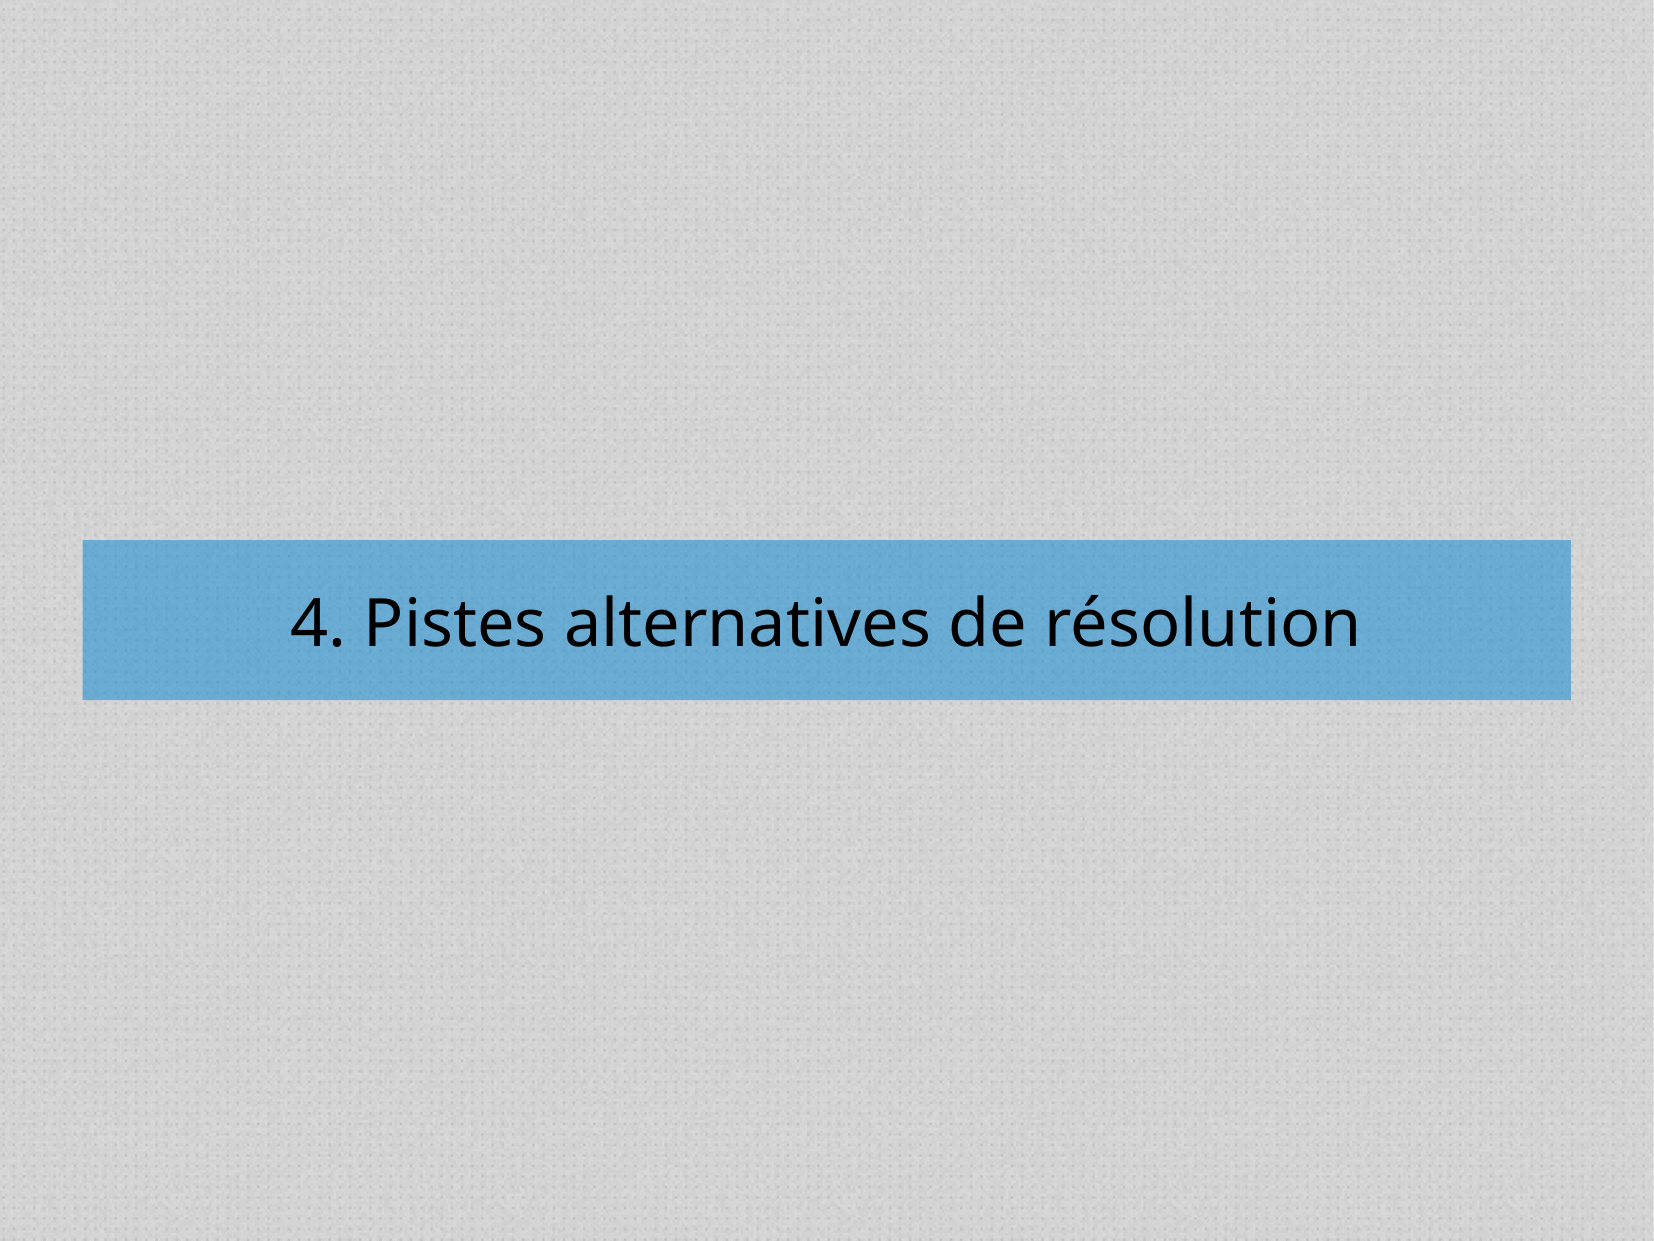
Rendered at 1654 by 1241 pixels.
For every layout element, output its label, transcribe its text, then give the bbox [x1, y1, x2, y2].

subtitle 4. Pistes alternatives de résolution [82, 540, 1571, 701]
picture [0, 0, 1654, 1241]
